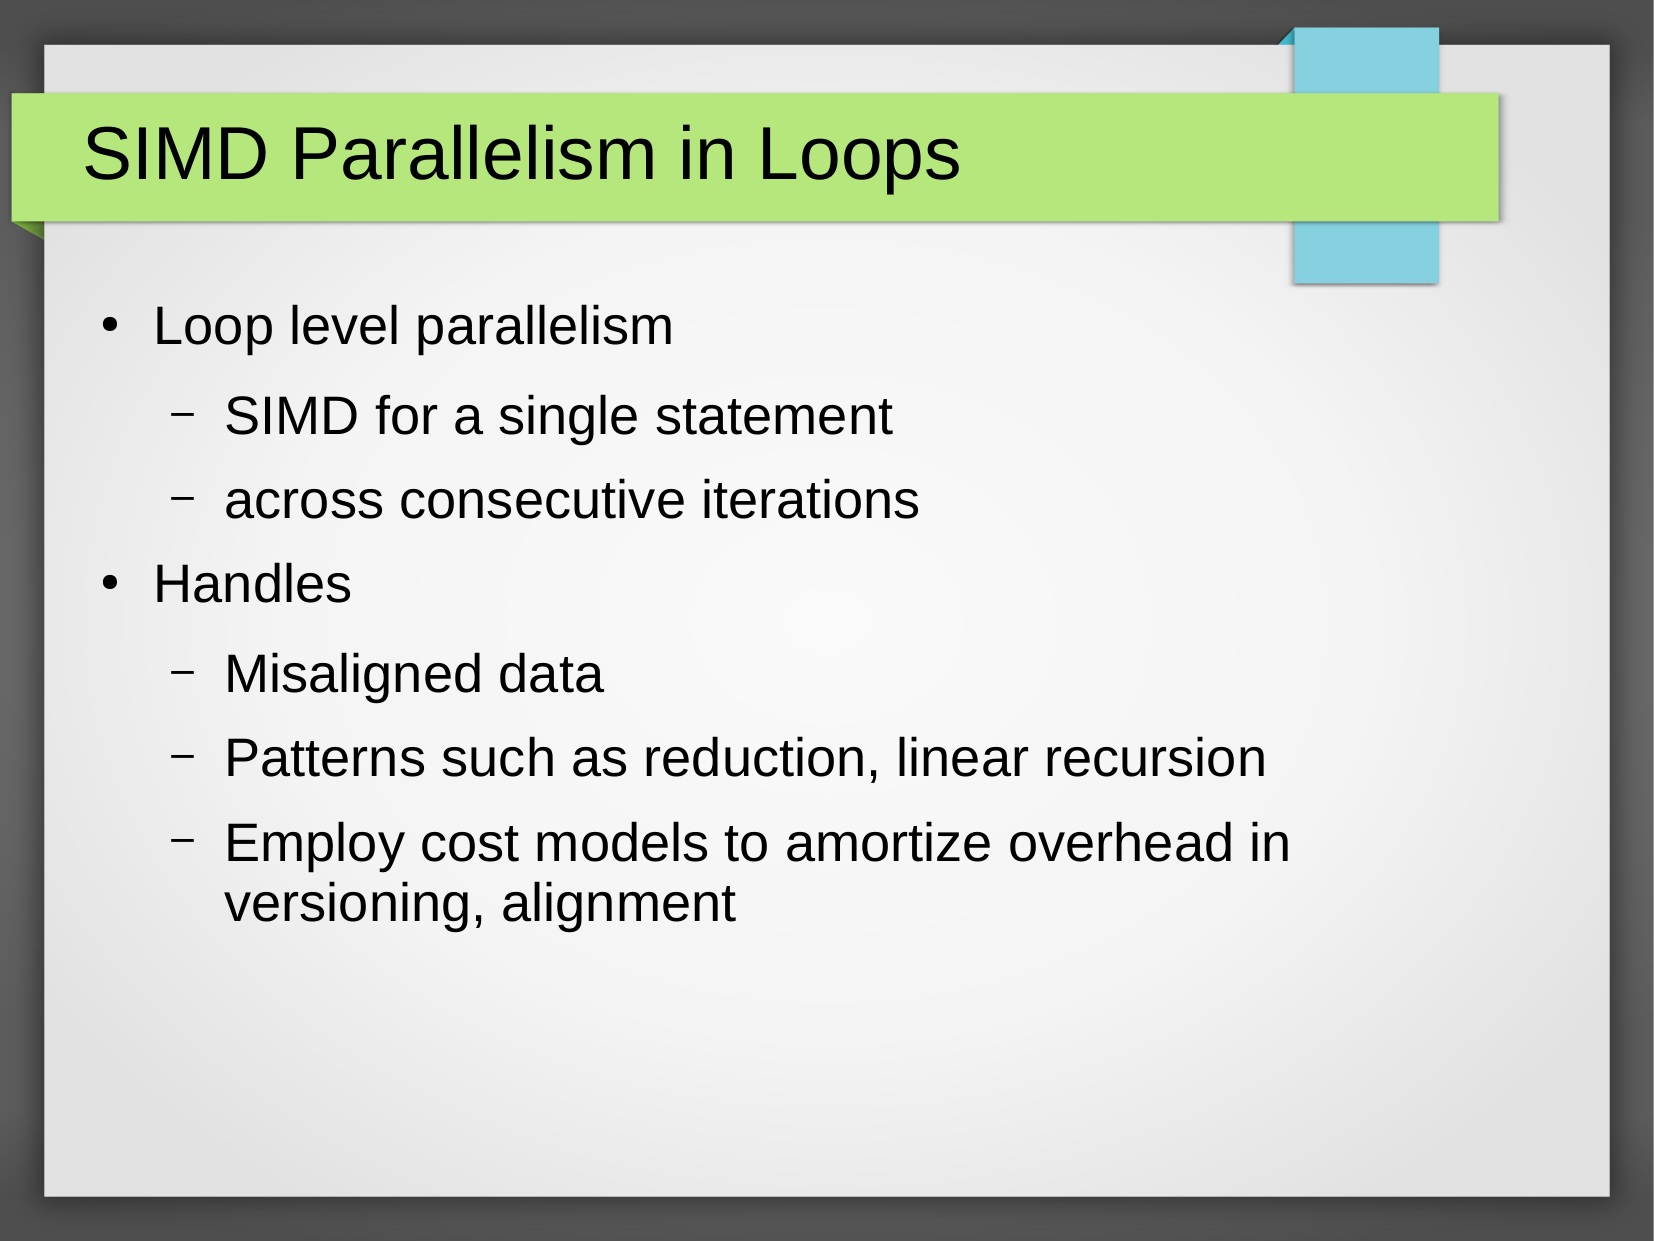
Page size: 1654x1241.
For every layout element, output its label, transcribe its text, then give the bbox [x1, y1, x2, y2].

title SIMD Parallelism in Loops [82, 94, 1264, 213]
picture [0, 0, 1654, 1241]
list Loop level parallelism SIMD for a single statement across consecutive iterations Handles Misaligned data Patterns such as reduction, linear recursion Employ cost models to amortize overhead in versioning, alignment [82, 295, 1571, 1015]
